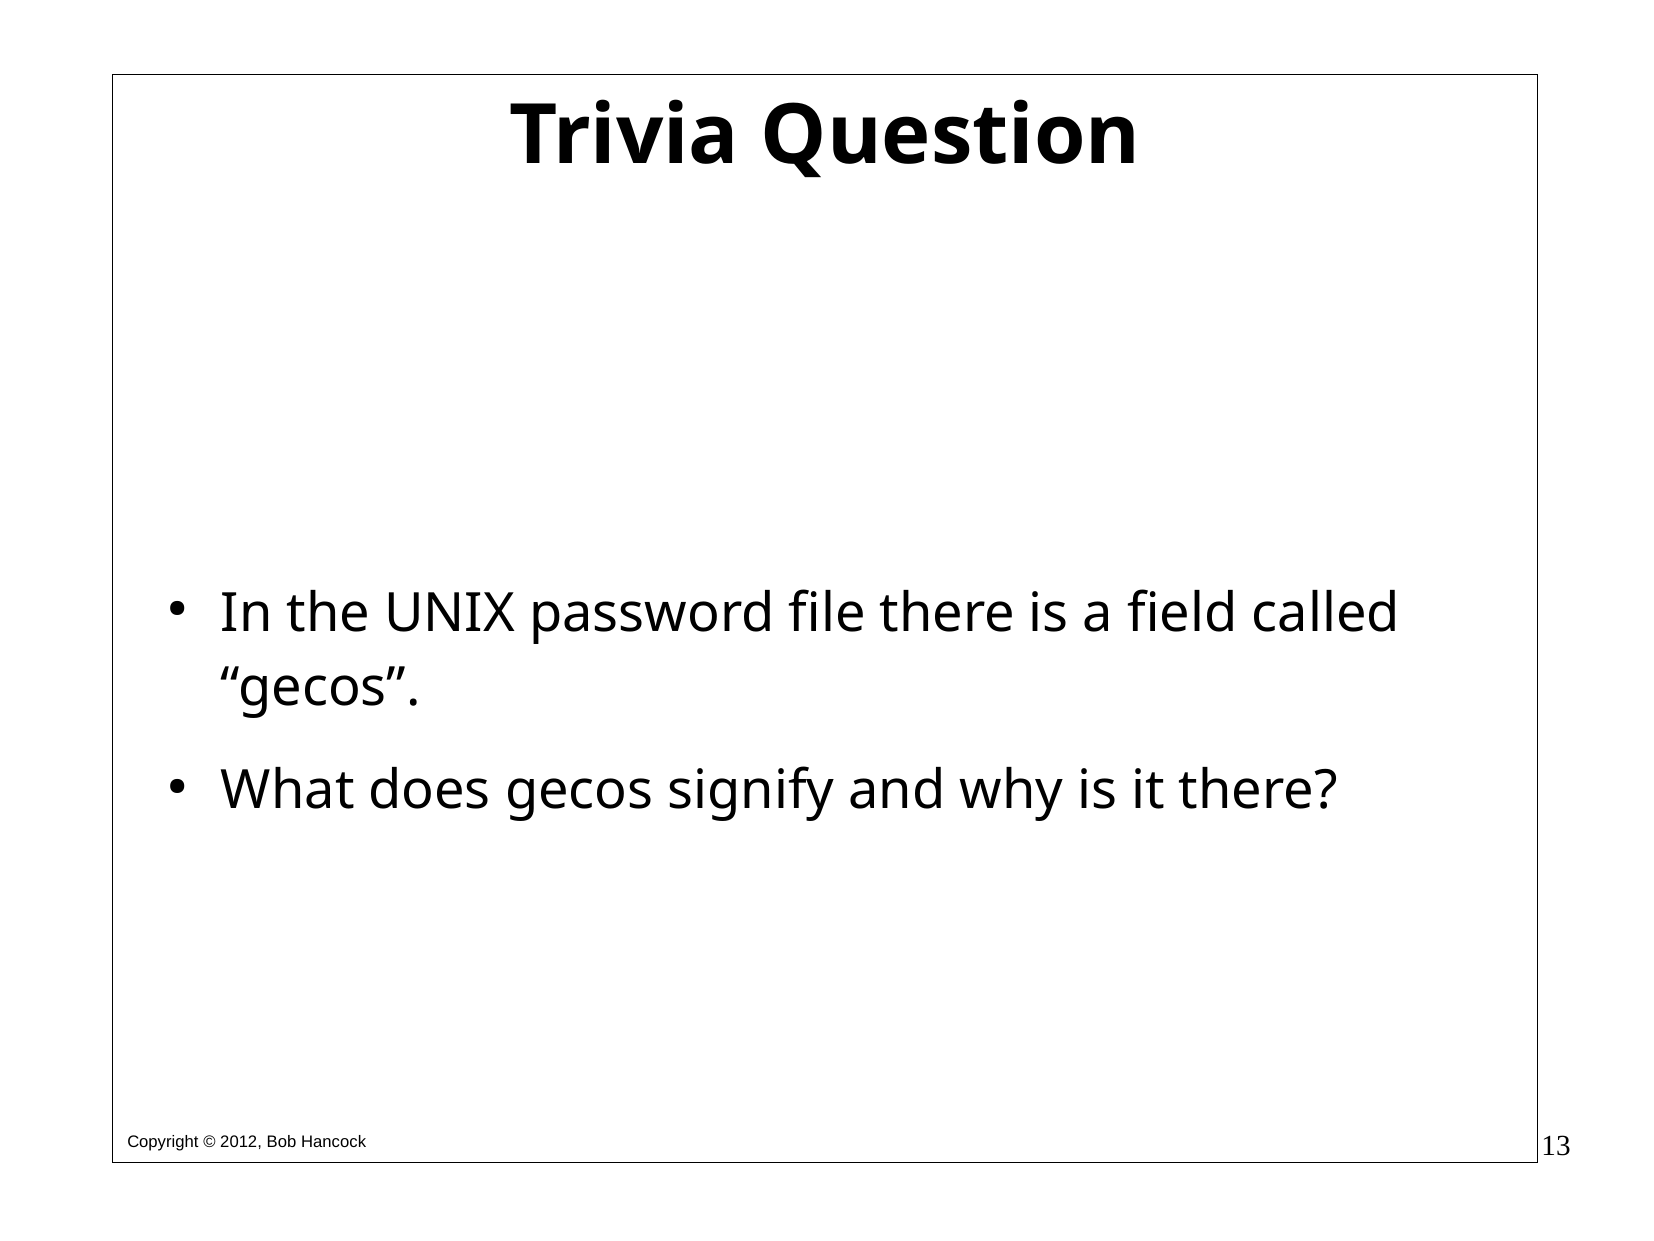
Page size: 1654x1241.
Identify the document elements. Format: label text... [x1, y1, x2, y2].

text_box Copyright © 2012, Bob Hancock [112, 1125, 382, 1159]
list In the UNIX password file there is a field called “gecos”. What does gecos signify and why is it there? [150, 262, 1501, 1126]
title Trivia Question [112, 75, 1538, 188]
